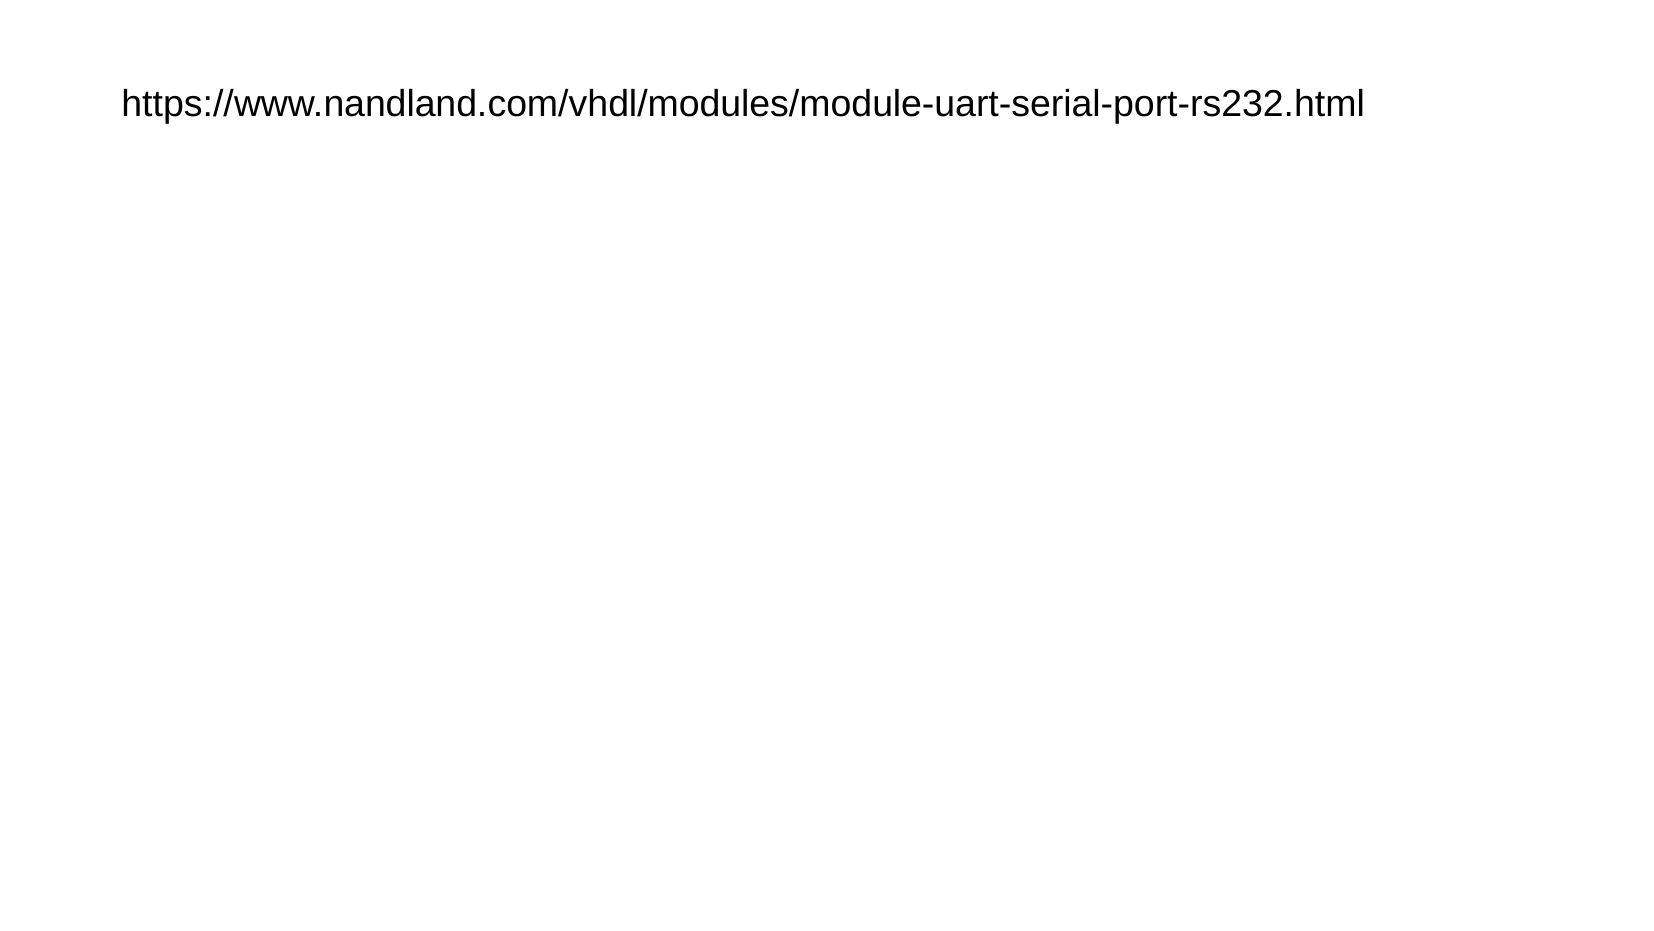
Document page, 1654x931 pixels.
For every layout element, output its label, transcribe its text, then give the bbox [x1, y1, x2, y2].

text_box https://www.nandland.com/vhdl/modules/module-uart-serial-port-rs232.html [106, 75, 1381, 132]
